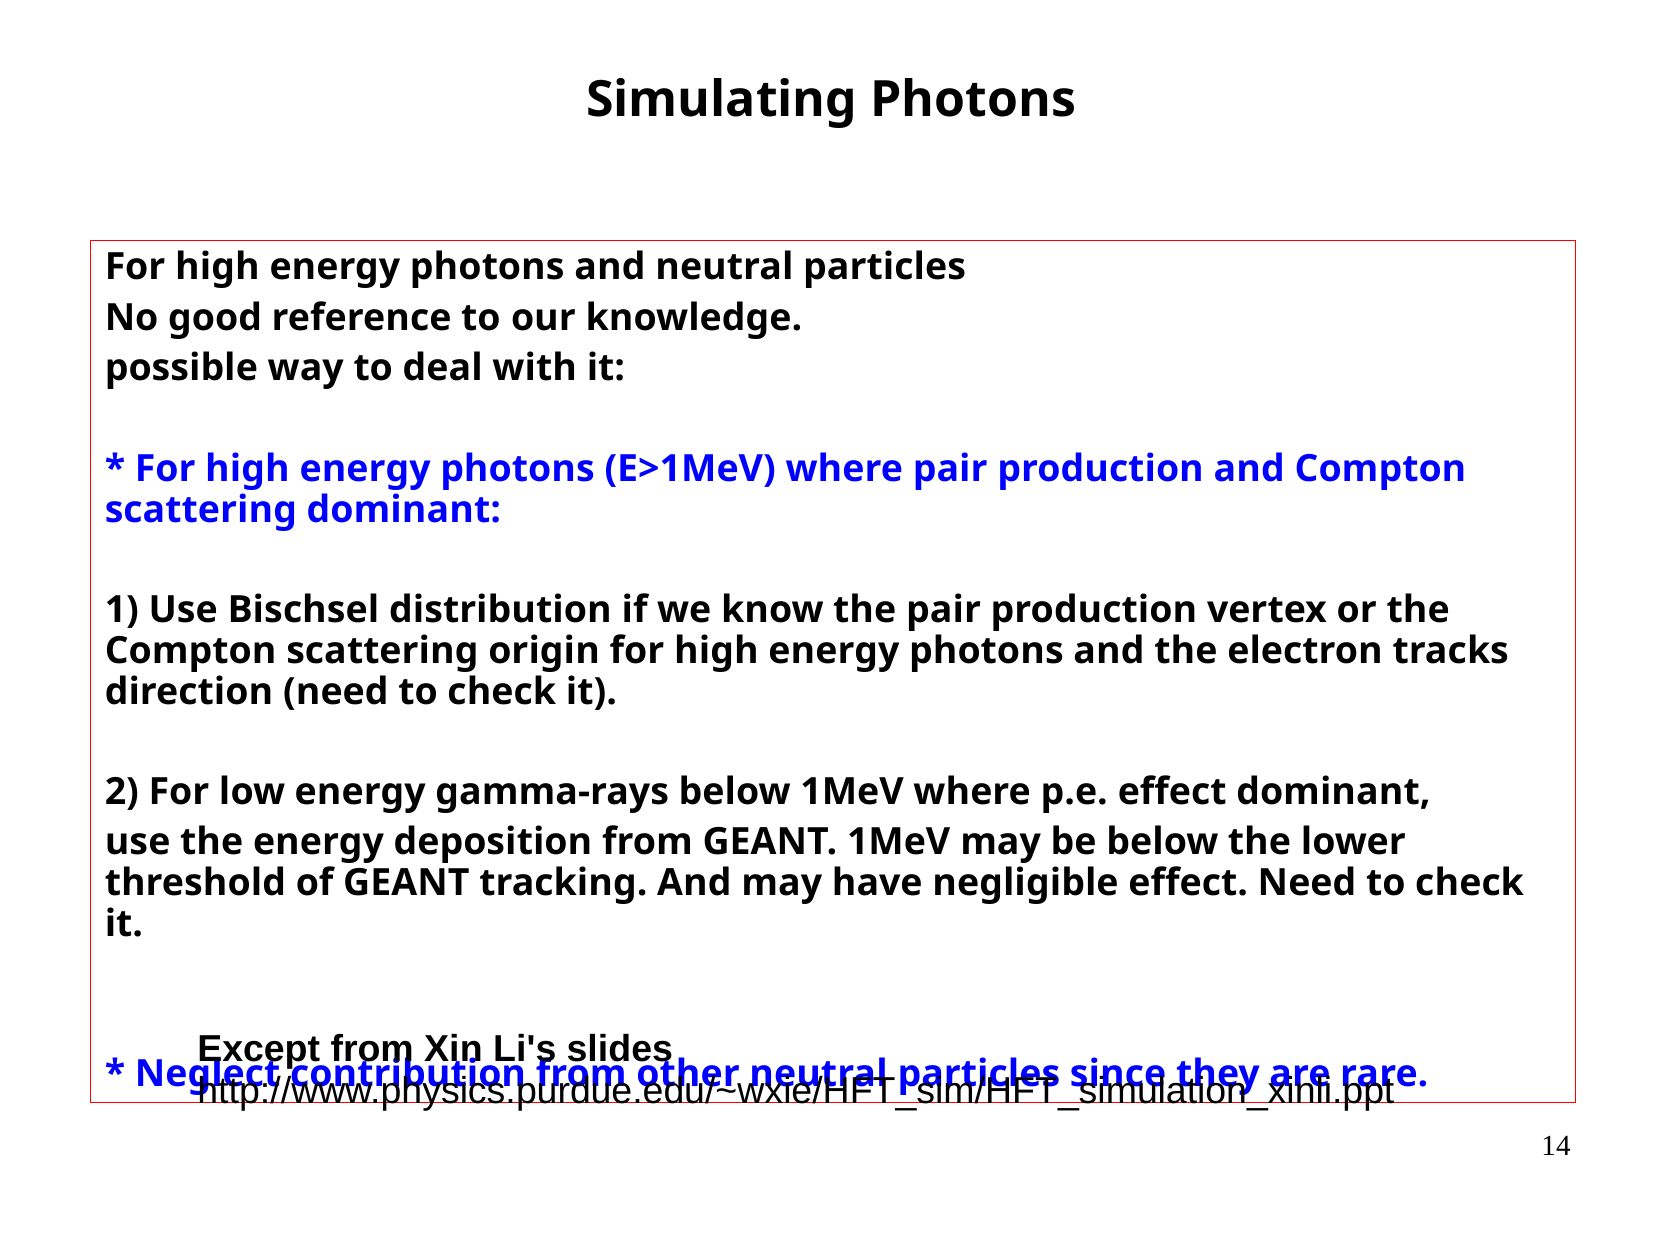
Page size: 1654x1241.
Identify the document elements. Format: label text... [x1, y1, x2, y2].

title Simulating Photons [86, 30, 1576, 166]
text_box For high energy photons and neutral particles No good reference to our knowledge. possible way to deal with it: * For high energy photons (E>1MeV) where pair production and Compton scattering dominant: 1) Use Bischsel distribution if we know the pair production vertex or the Compton scattering origin for high energy photons and the electron tracks direction (need to check it). 2) For low energy gamma-rays below 1MeV where p.e. effect dominant, use the energy deposition from GEANT. 1MeV may be below the lower threshold of GEANT tracking. And may have negligible effect. Need to check it. * Neglect contribution from other neutral particles since they are rare. [90, 240, 1576, 982]
text_box Except from Xin Li's slides http://www.physics.purdue.edu/~wxie/HFT_sim/HFT_simulation_xinli.ppt [182, 1020, 1411, 1119]
